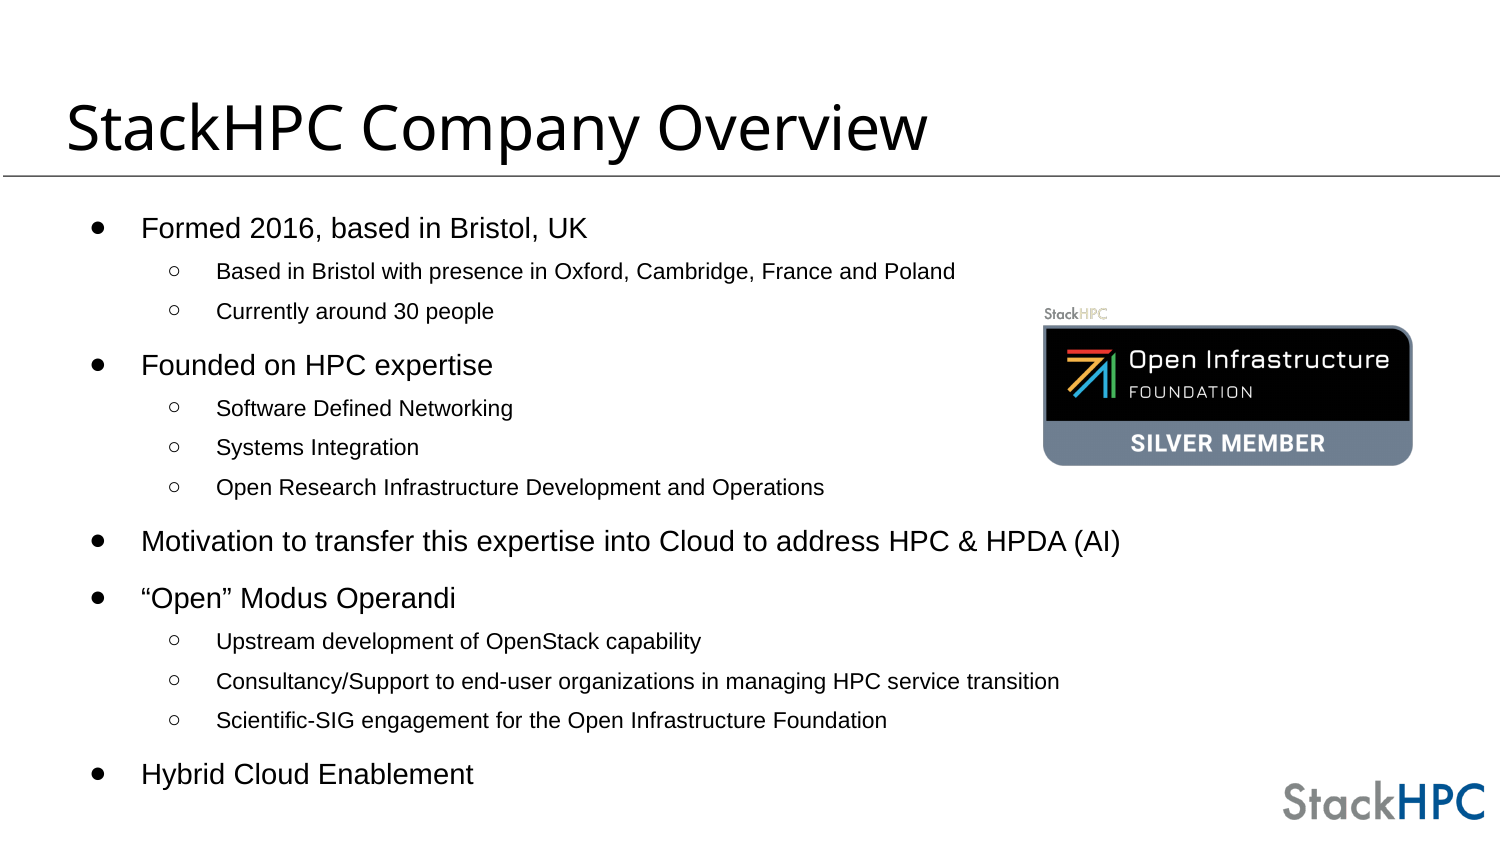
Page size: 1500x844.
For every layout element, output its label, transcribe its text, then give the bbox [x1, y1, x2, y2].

list Formed 2016, based in Bristol, UK Based in Bristol with presence in Oxford, Cambridge, France and Poland Currently around 30 people Founded on HPC expertise Software Defined Networking Systems Integration Open Research Infrastructure Development and Operations Motivation to transfer this expertise into Cloud to address HPC & HPDA (AI) “Open” Modus Operandi Upstream development of OpenStack capability Consultancy/Support to end-user organizations in managing HPC service transition Scientific-SIG engagement for the Open Infrastructure Foundation Hybrid Cloud Enablement [51, 189, 1449, 750]
title StackHPC Company Overview [51, 72, 1449, 167]
picture [982, 302, 1474, 489]
picture [1279, 769, 1488, 834]
